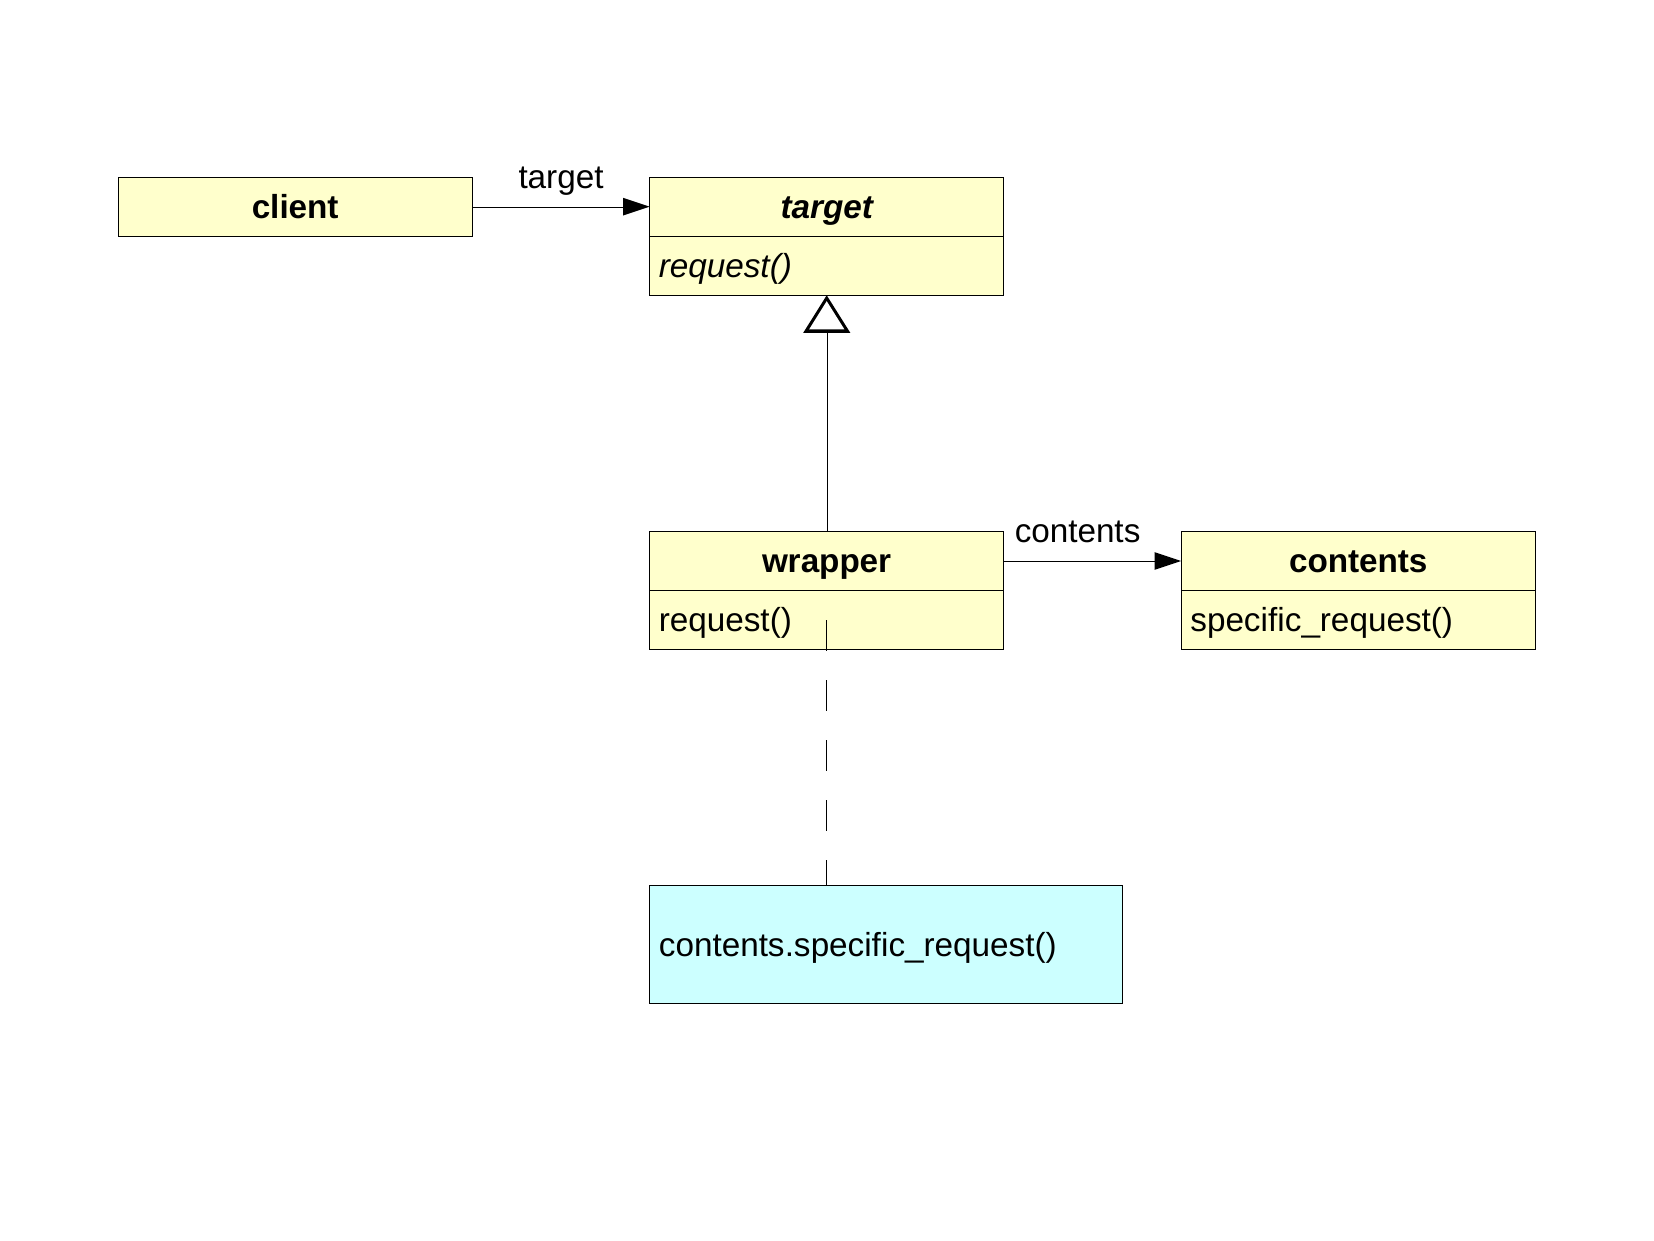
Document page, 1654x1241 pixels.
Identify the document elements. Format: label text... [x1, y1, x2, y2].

text_box target [501, 147, 621, 207]
text_box target [649, 177, 1004, 236]
text_box contents [1181, 531, 1536, 590]
text_box wrapper [649, 531, 1004, 590]
text_box contents [1003, 501, 1152, 562]
text_box specific_request() [1181, 590, 1536, 650]
text_box client [118, 177, 473, 237]
text_box request() [649, 590, 1004, 650]
text_box request() [649, 236, 1004, 296]
text_box contents.specific_request() [649, 885, 1123, 1004]
